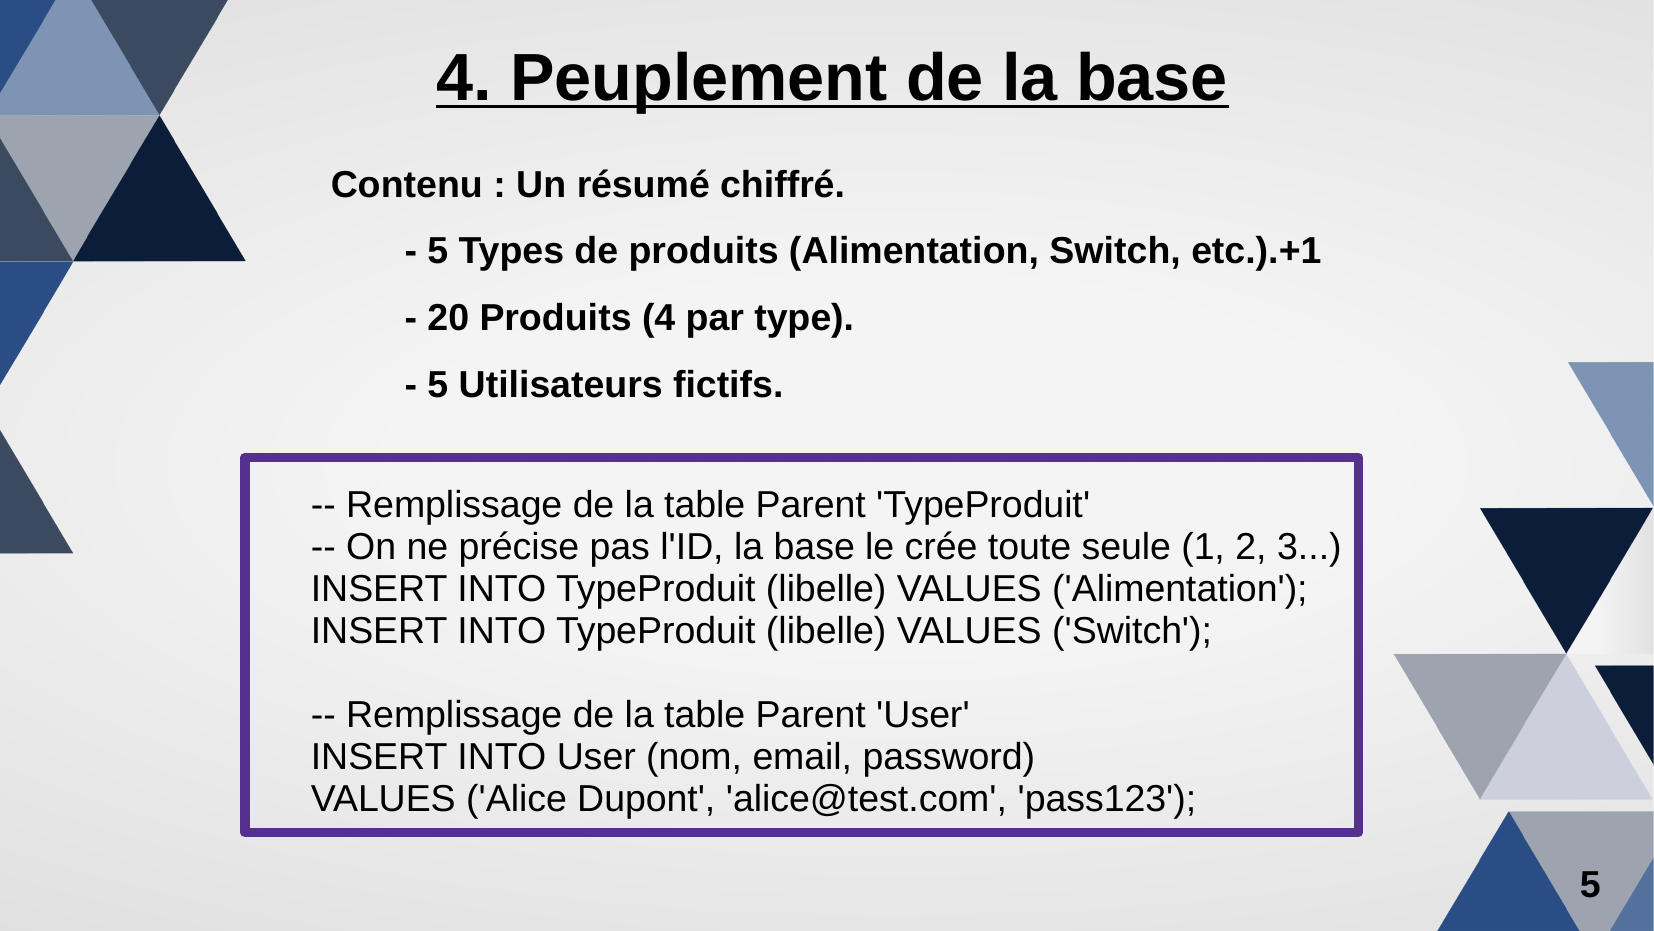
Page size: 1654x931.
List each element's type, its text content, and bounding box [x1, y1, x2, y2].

text_box 5 [1564, 856, 1654, 931]
text_box [244, 457, 1359, 833]
title 4. Peuplement de la base [88, 0, 1577, 156]
subtitle Contenu : Un résumé chiffré. - 5 Types de produits (Alimentation, Switch, etc.).+1 - 20 Produits (4 par type). - 5 Utilisateurs fictifs. [0, 165, 1654, 452]
picture [0, 0, 1654, 165]
picture [0, 452, 1654, 931]
